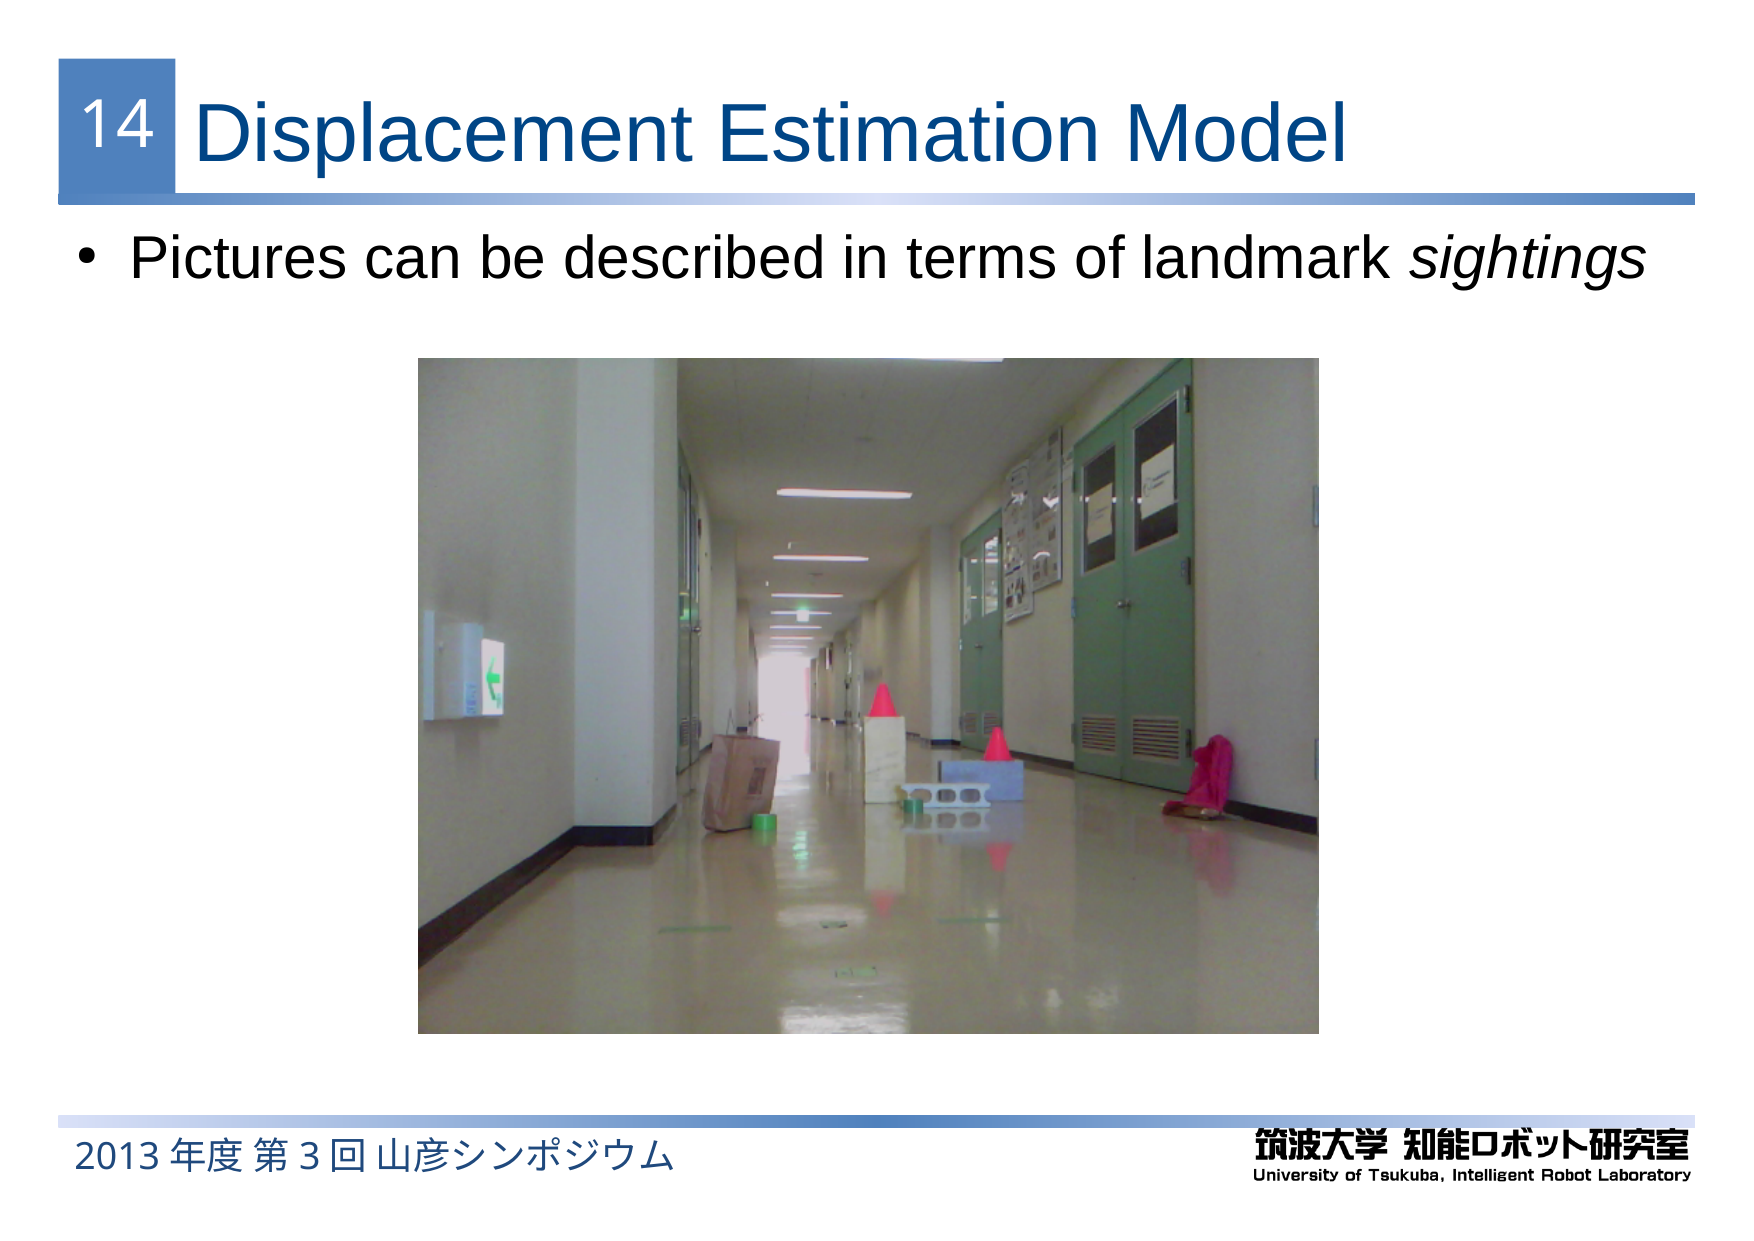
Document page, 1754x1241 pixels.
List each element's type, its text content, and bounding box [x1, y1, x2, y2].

picture [1252, 1127, 1691, 1182]
list Pictures can be described in terms of landmark sightings [58, 223, 1696, 876]
title Displacement Estimation Model [193, 61, 1651, 205]
picture [418, 358, 1319, 1034]
